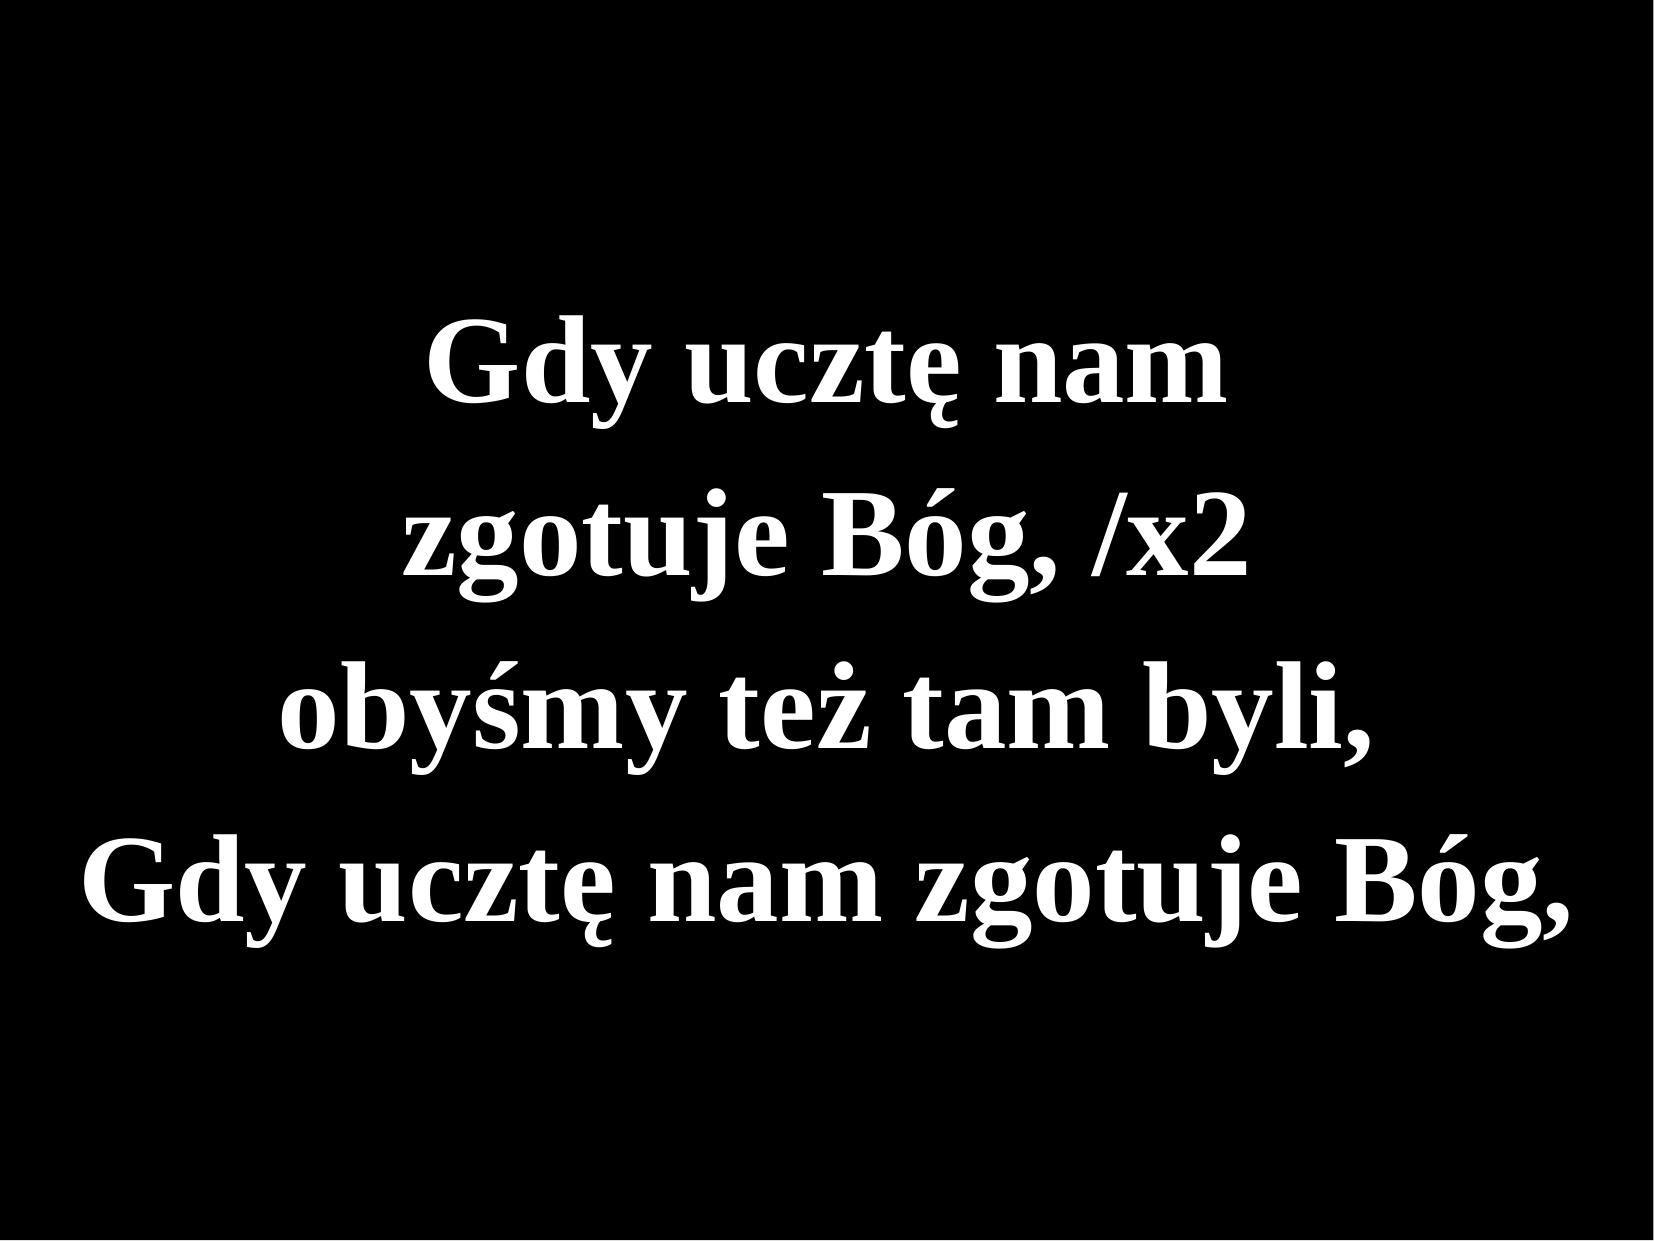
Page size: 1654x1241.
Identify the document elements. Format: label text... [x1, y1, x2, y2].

title Gdy ucztę nam ppp zgotuje Bóg, /x2 ppp obyśmy też tam byli, ppp Gdy ucztę nam zgotuje Bóg, [0, 0, 1654, 1241]
